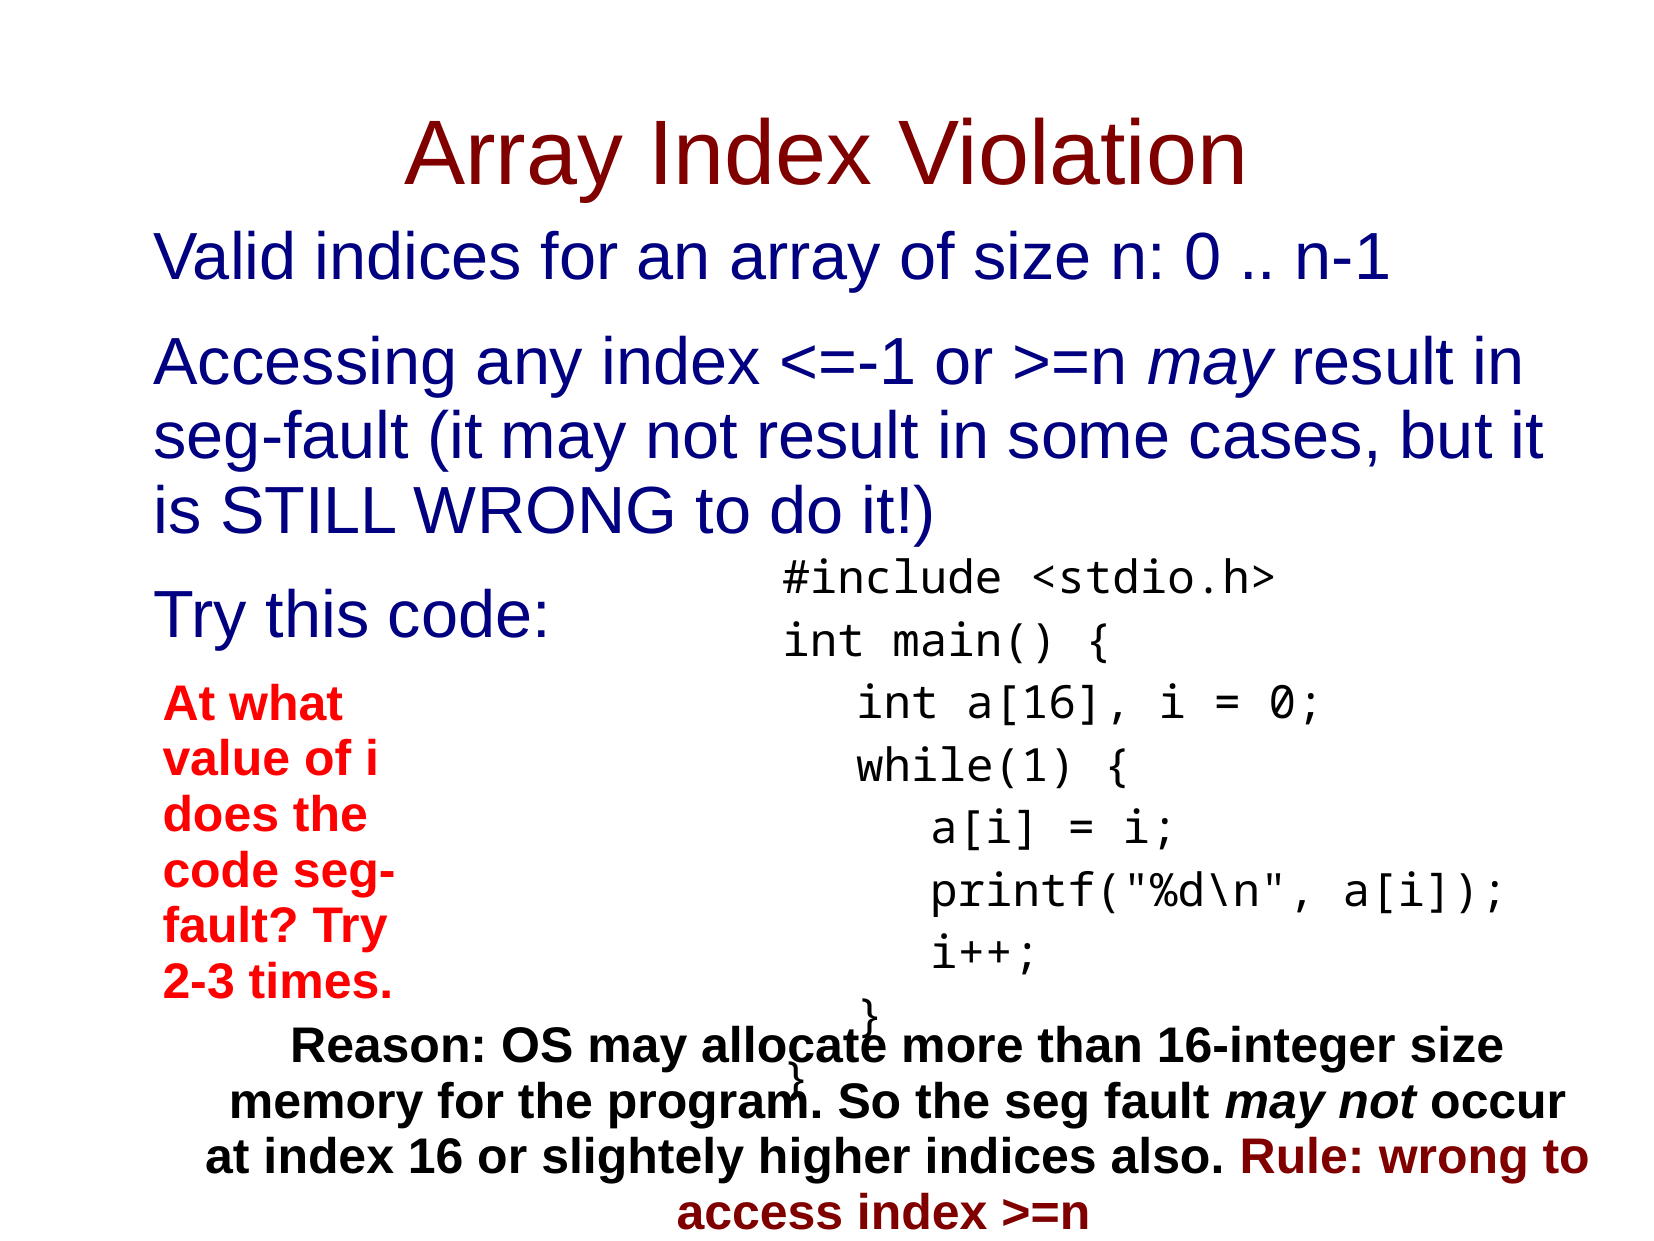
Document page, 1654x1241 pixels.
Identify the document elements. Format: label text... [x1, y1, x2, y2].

text_box #include <stdio.h> int main() { int a[16], i = 0; while(1) { a[i] = i; printf("%d\n", a[i]); i++; } } [767, 537, 1565, 1009]
list Valid indices for an array of size n: 0 .. n-1 Accessing any index <=-1 or >=n may result in seg-fault (it may not result in some cases, but it is STILL WRONG to do it!) Try this code: [82, 219, 1571, 1038]
title Array Index Violation [82, 49, 1571, 219]
text_box Reason: OS may allocate more than 16-integer size memory for the program. So the seg fault may not occur at index 16 or slightely higher indices also. Rule: wrong to access index >=n [188, 1009, 1607, 1241]
text_box At what value of i does the code seg-fault? Try 2-3 times. [147, 667, 414, 1020]
